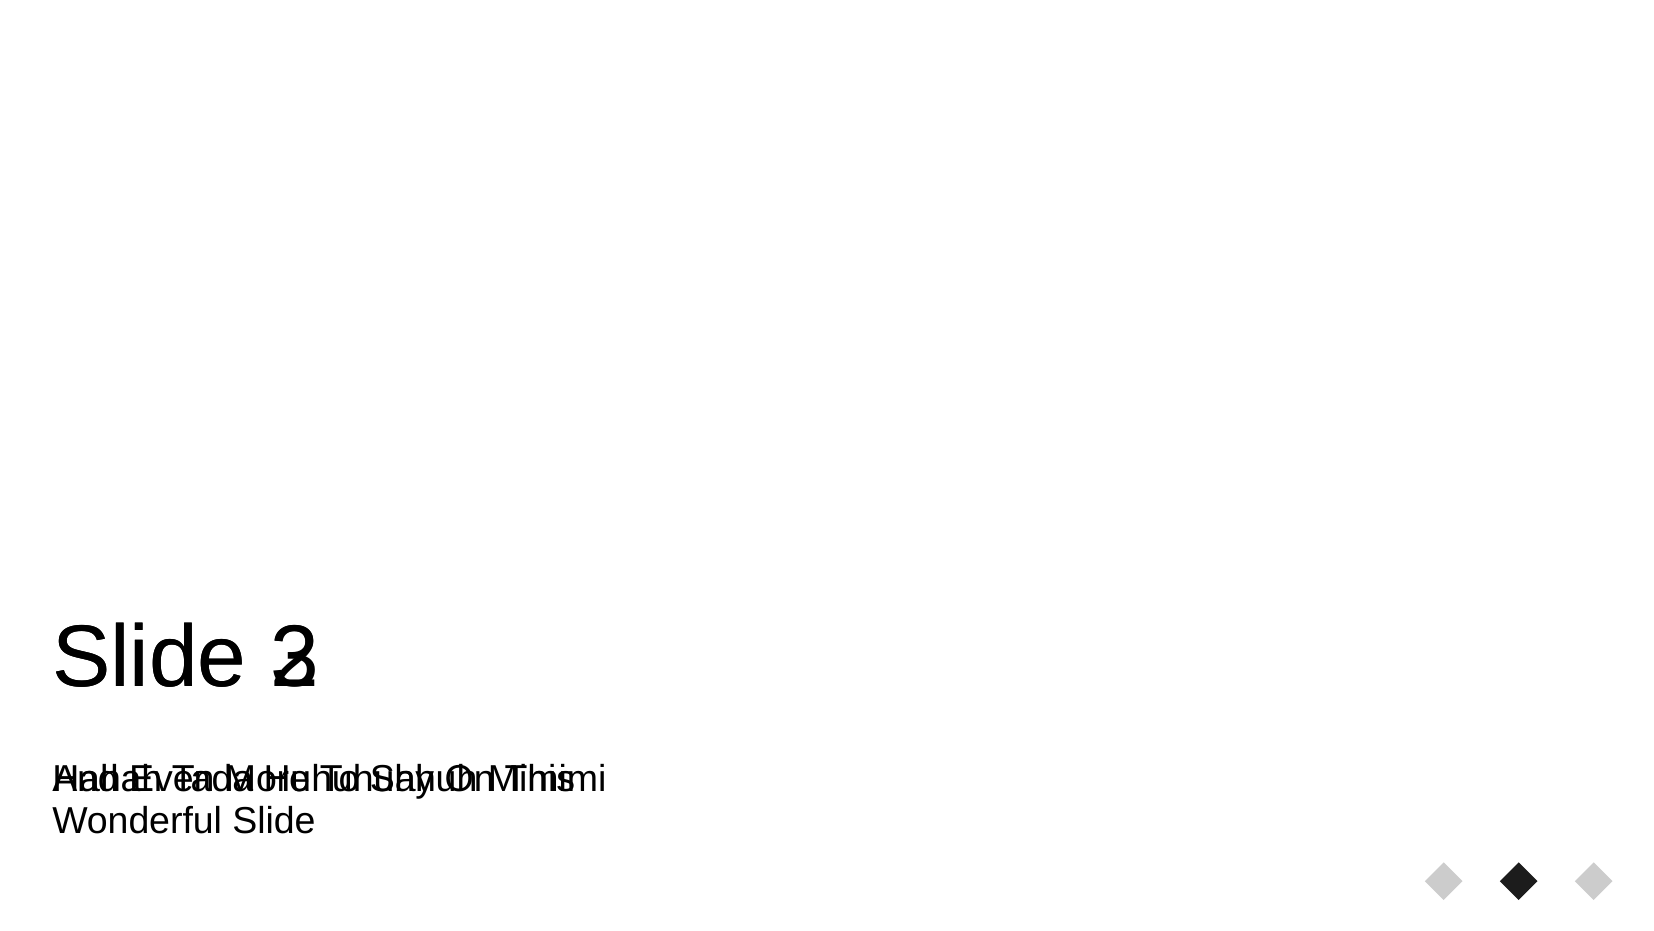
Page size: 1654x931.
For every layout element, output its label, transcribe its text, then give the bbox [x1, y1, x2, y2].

text_box [1574, 862, 1613, 901]
text_box [1424, 862, 1463, 901]
text_box Slide 3 [37, 600, 676, 751]
text_box [1499, 862, 1538, 901]
text_box Hahah Tada Huhuhuhhuh Mimimi [37, 750, 717, 931]
